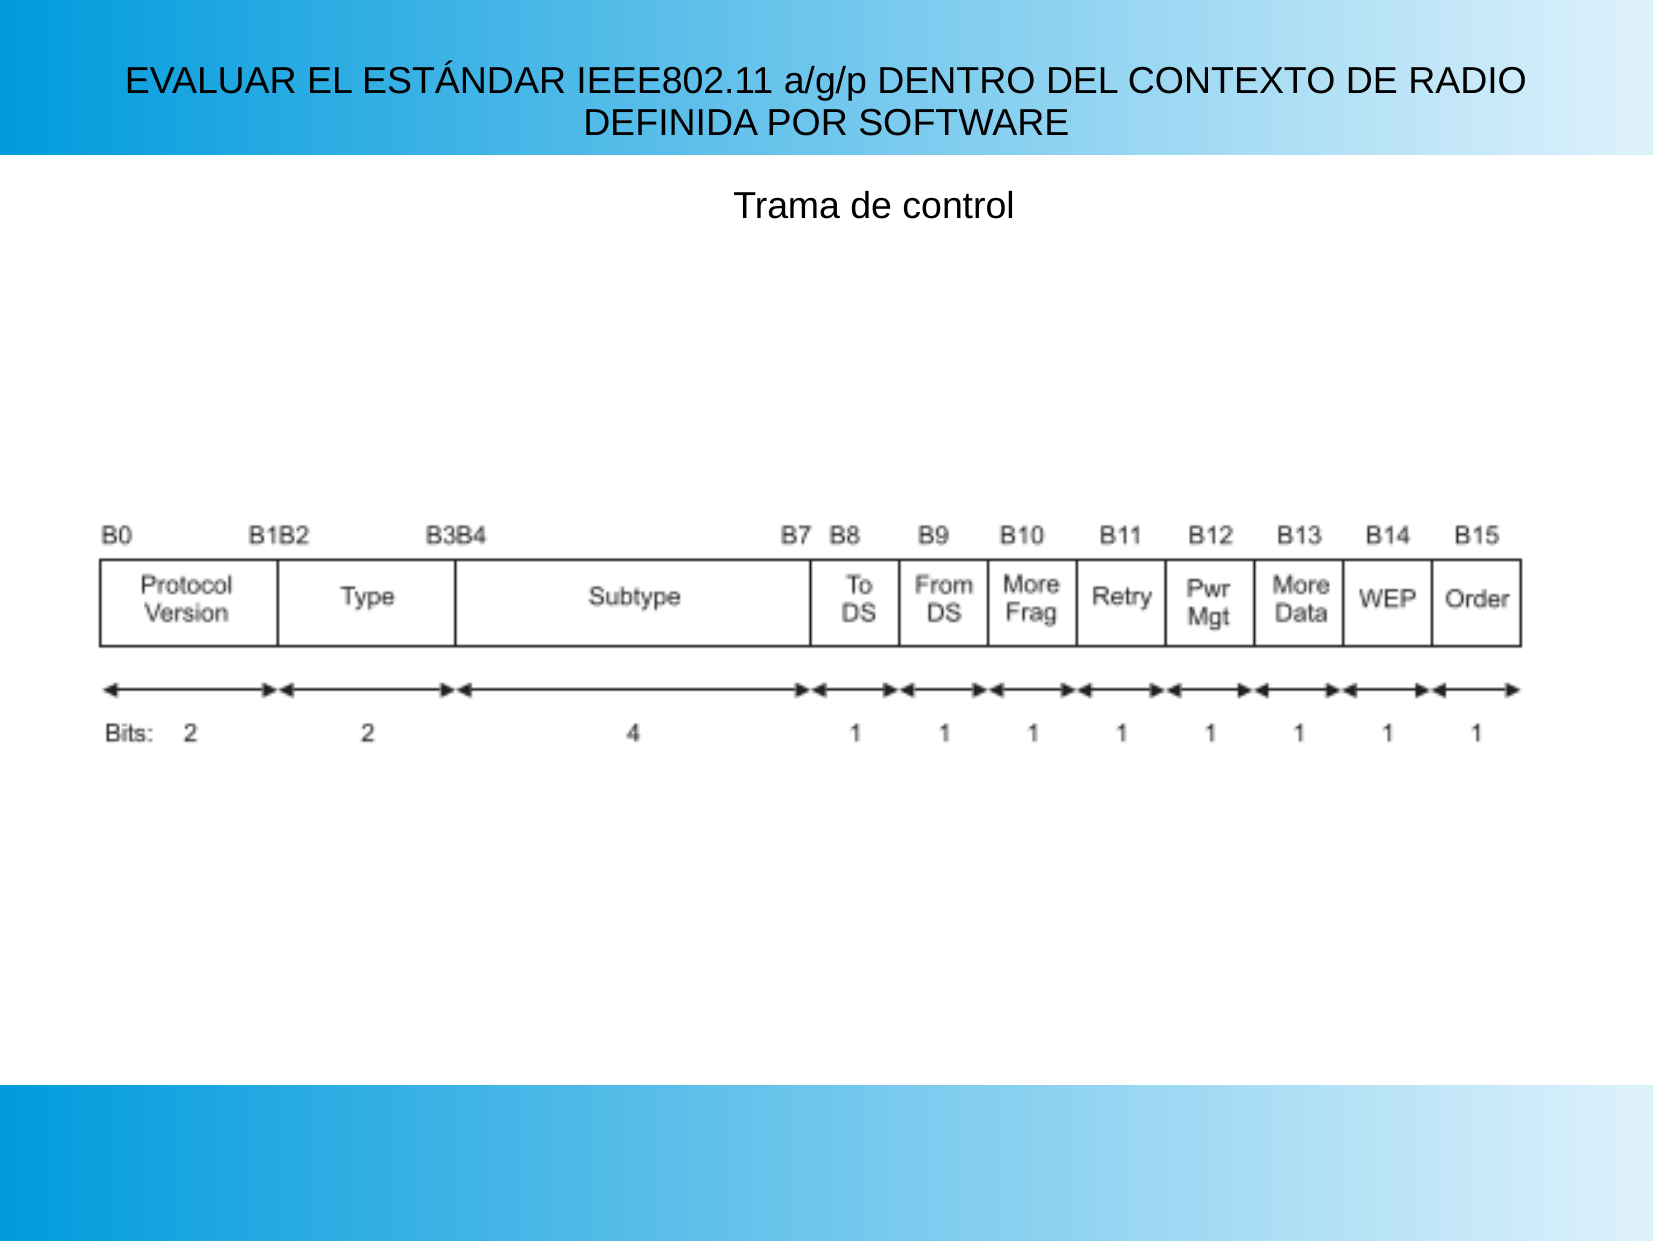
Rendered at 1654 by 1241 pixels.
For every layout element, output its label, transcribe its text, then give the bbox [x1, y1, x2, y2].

text_box Trama de control [625, 177, 1123, 234]
picture [82, 506, 1571, 794]
title EVALUAR EL ESTÁNDAR IEEE802.11 a/g/p DENTRO DEL CONTEXTO DE RADIO DEFINIDA POR SOFTWARE [82, 49, 1571, 154]
